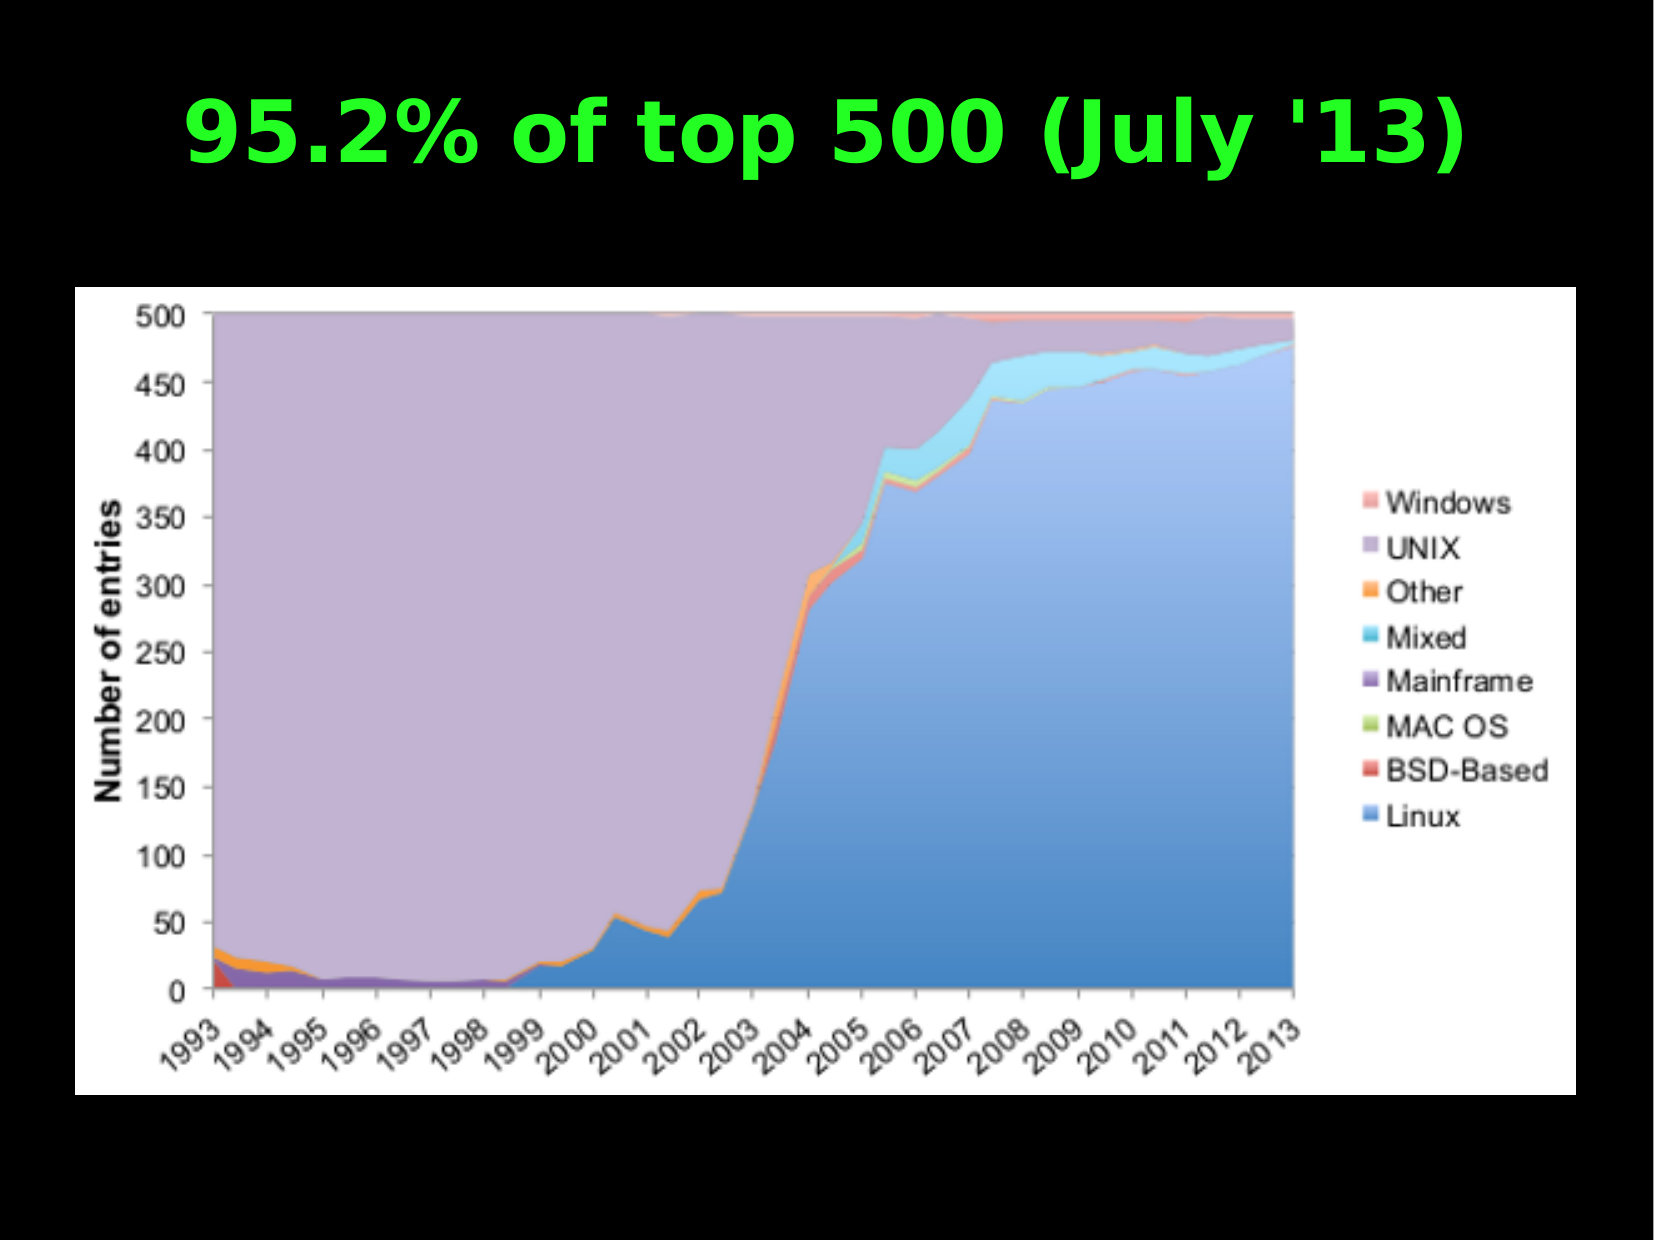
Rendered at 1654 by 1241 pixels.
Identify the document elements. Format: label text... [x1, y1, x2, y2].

picture [75, 287, 1576, 1096]
title 95.2% of top 500 (July '13) [82, 29, 1571, 237]
